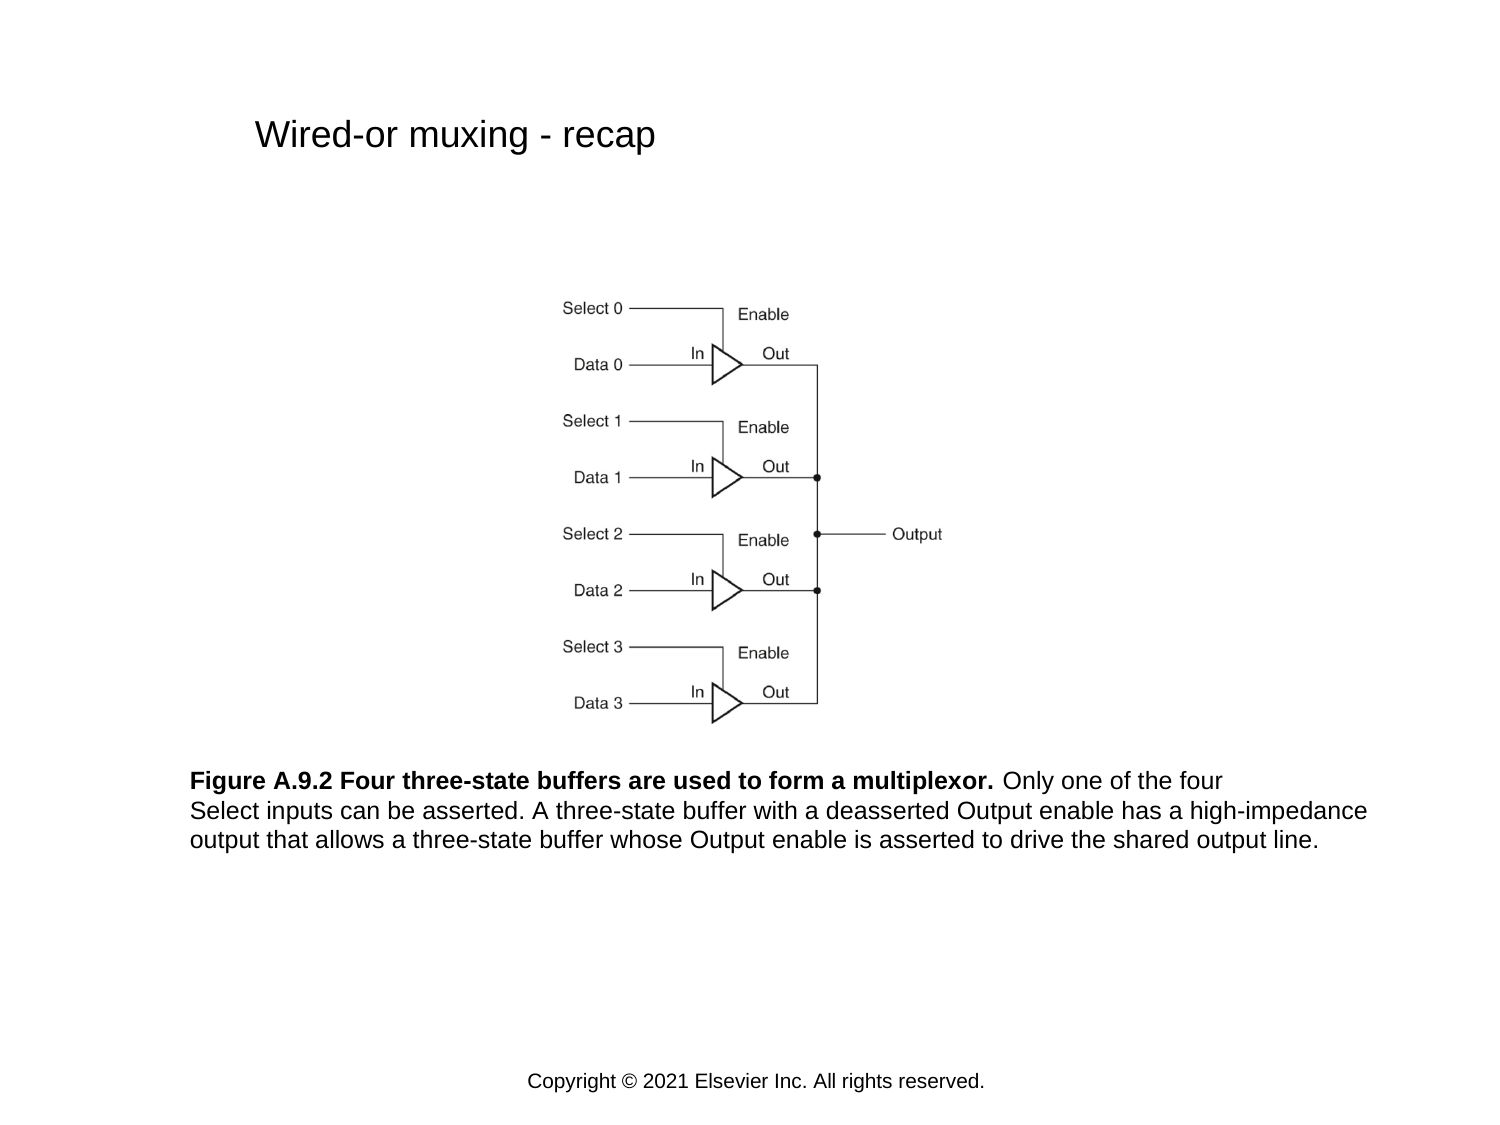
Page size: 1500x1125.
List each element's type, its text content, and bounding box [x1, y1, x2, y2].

text_box Wired-or muxing - recap [240, 102, 672, 163]
text_box Copyright © 2021 Elsevier Inc. All rights reserved. [512, 1059, 1001, 1101]
picture [562, 299, 942, 724]
text_box Figure A.9.2 Four three-state buffers are used to form a multiplexor. Only one of the four Select inputs can be asserted. A three-state buffer with a deasserted Output enable has a high-impedance output that allows a three-state buffer whose Output enable is asserted to drive the shared output line. [174, 756, 1500, 862]
